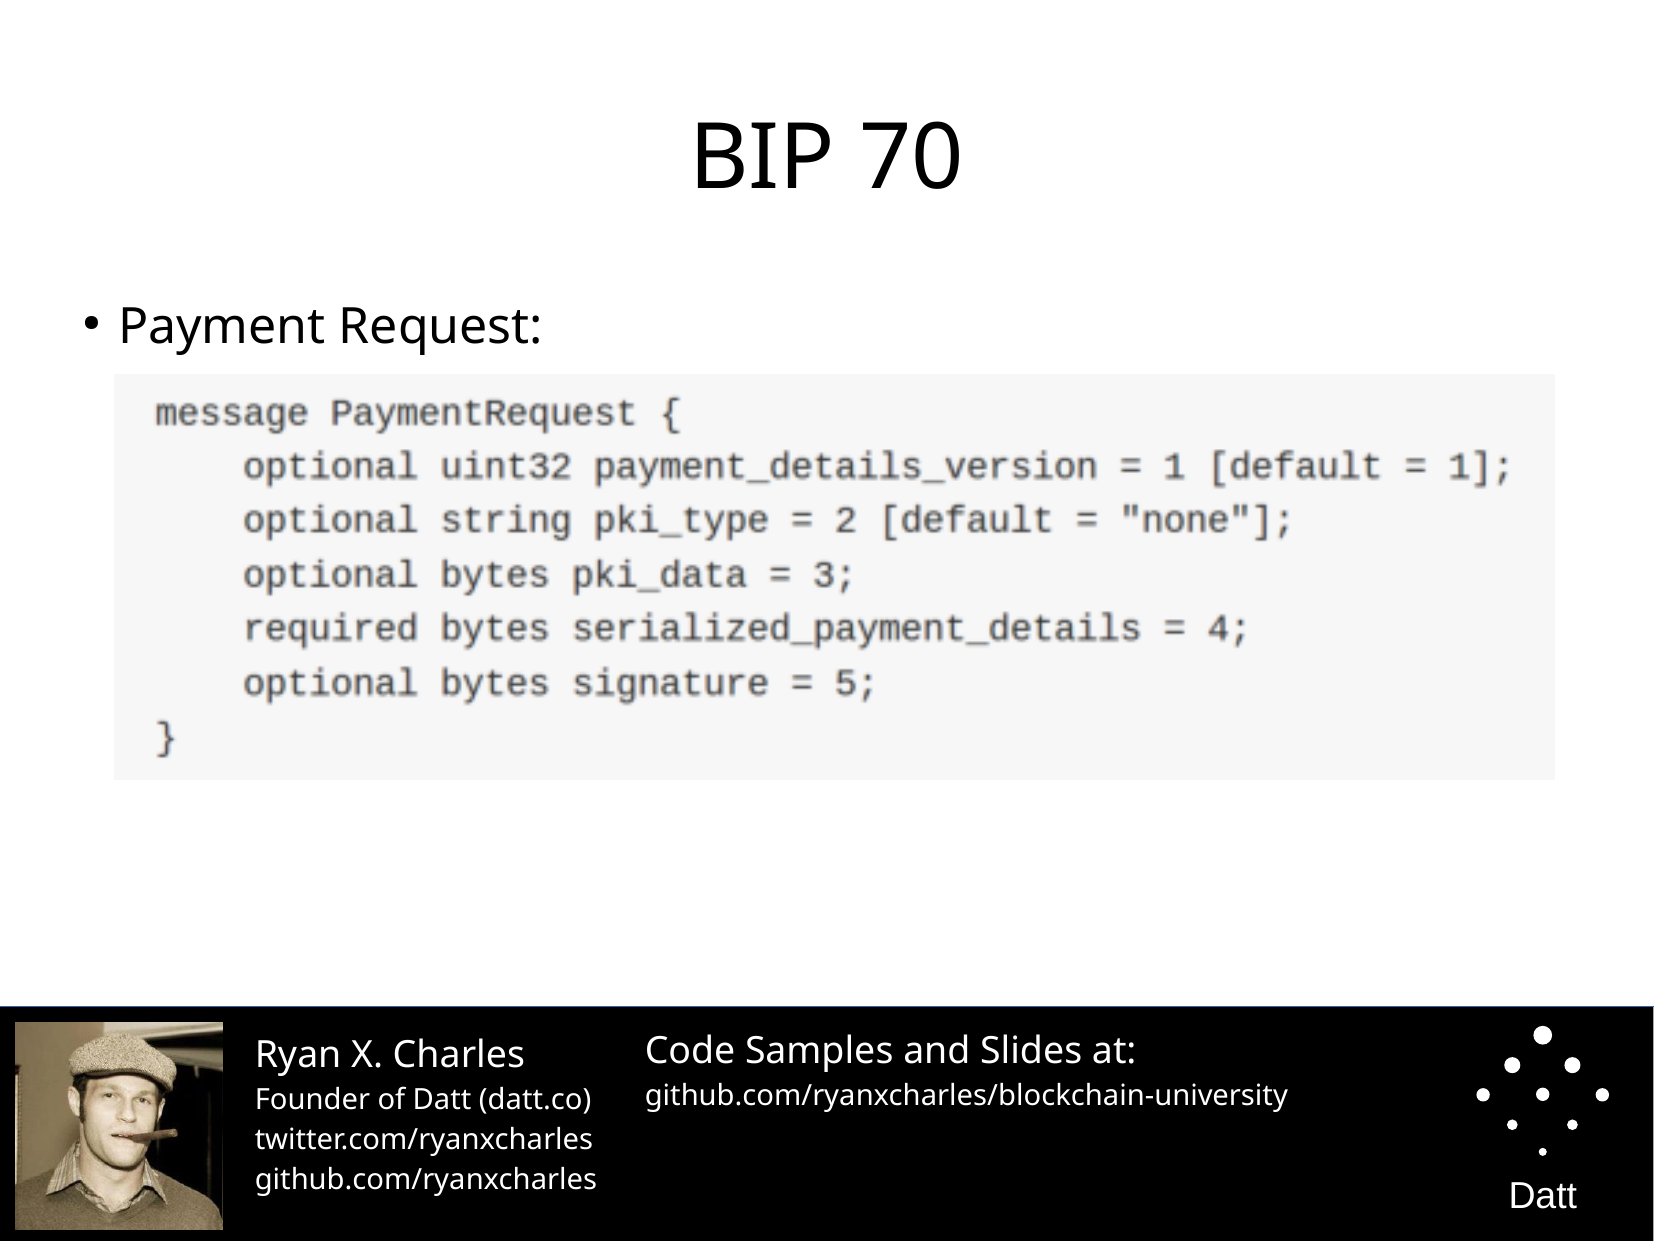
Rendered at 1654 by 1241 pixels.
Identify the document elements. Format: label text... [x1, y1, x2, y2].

picture [114, 374, 1555, 781]
text_box Code Samples and Slides at: github.com/ryanxcharles/blockchain-university [630, 1015, 1403, 1156]
subtitle Payment Request: [82, 290, 1571, 1010]
text_box Ryan X. Charles Founder of Datt (datt.co) twitter.com/ryanxcharles github.com/ryanxcharles [240, 1020, 976, 1241]
picture [1475, 1023, 1611, 1159]
text_box Datt [1452, 1167, 1633, 1241]
title BIP 70 [82, 49, 1571, 257]
text_box [0, 1006, 1654, 1241]
picture [15, 1022, 223, 1231]
